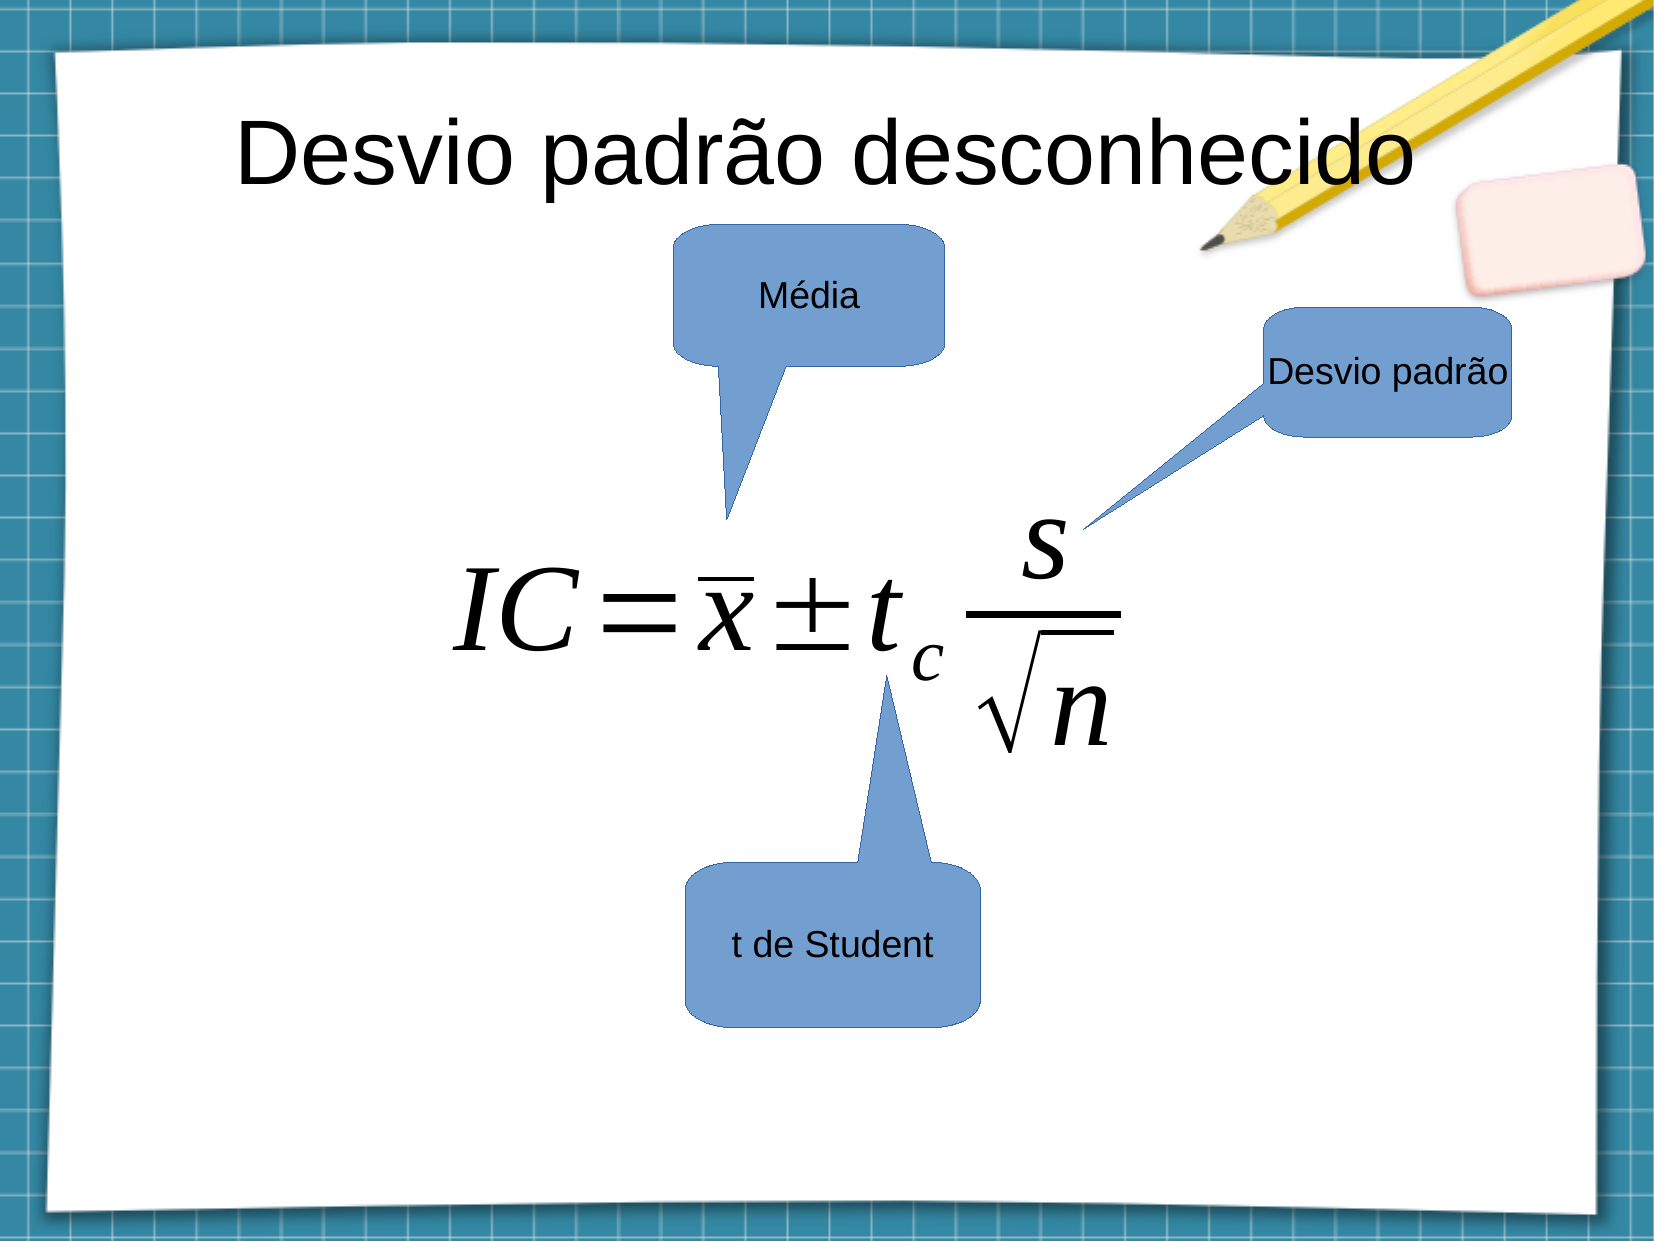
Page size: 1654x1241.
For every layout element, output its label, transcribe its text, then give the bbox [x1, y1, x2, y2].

text_box t de Student [685, 675, 981, 1028]
text_box Desvio padrão [1083, 307, 1512, 530]
title Desvio padrão desconhecido [82, 49, 1571, 257]
chart [441, 467, 1133, 774]
text_box Média [673, 224, 945, 520]
picture [0, 0, 1654, 1241]
